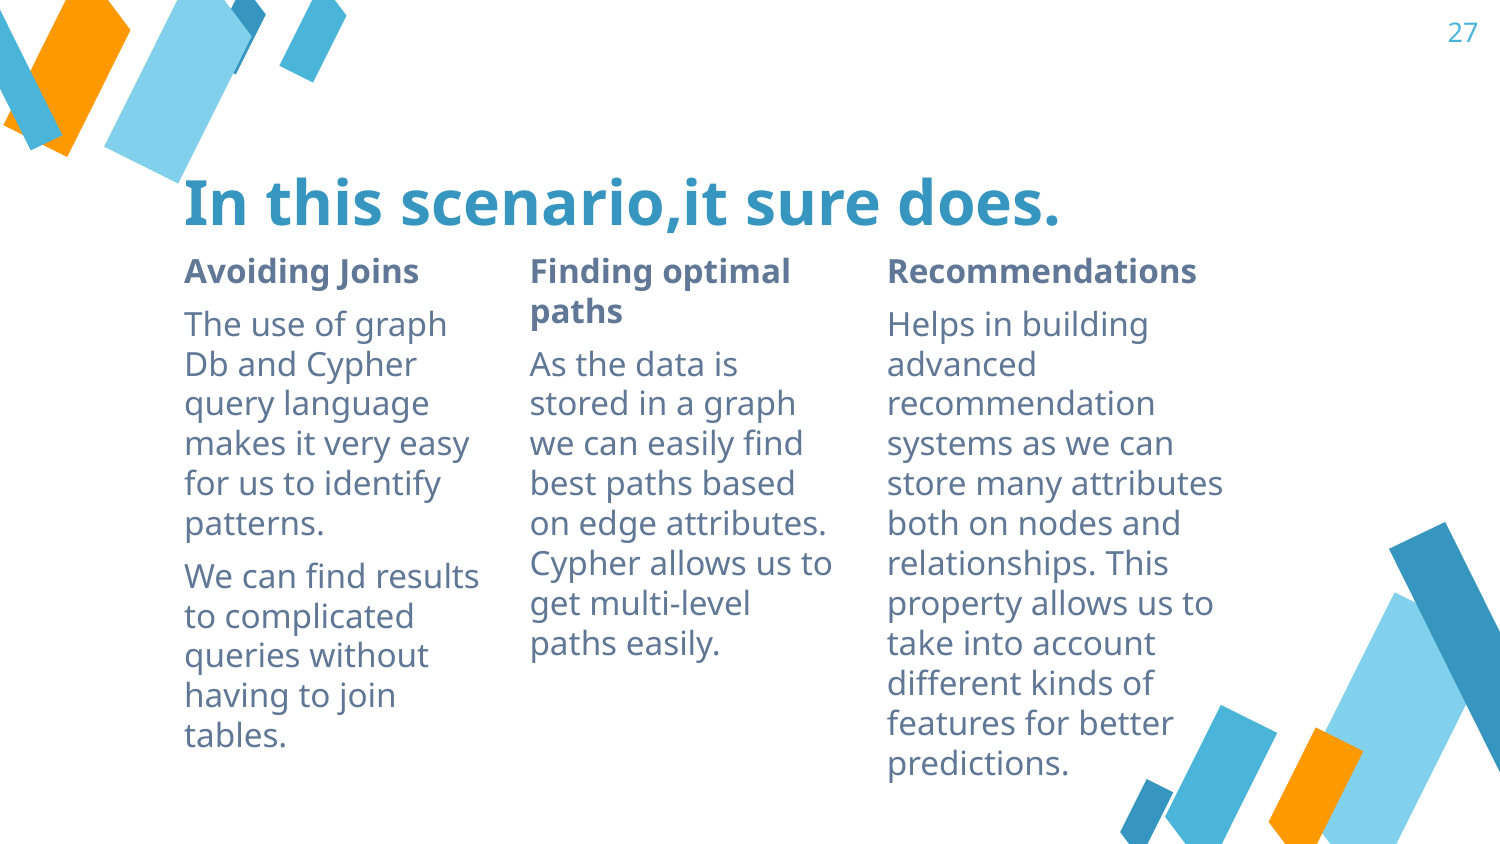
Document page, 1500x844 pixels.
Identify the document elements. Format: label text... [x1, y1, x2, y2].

title In this scenario,it sure does. [169, 141, 1207, 253]
list Avoiding Joins The use of graph Db and Cypher query language makes it very easy for us to identify patterns. We can find results to complicated queries without having to join tables. [169, 235, 504, 744]
slide_number <number> [1403, 0, 1494, 65]
list Finding optimal paths As the data is stored in a graph we can easily find best paths based on edge attributes. Cypher allows us to get multi-level paths easily. [514, 235, 849, 744]
list Recommendations Helps in building advanced recommendation systems as we can store many attributes both on nodes and relationships. This property allows us to take into account different kinds of features for better predictions. [871, 235, 1261, 744]
